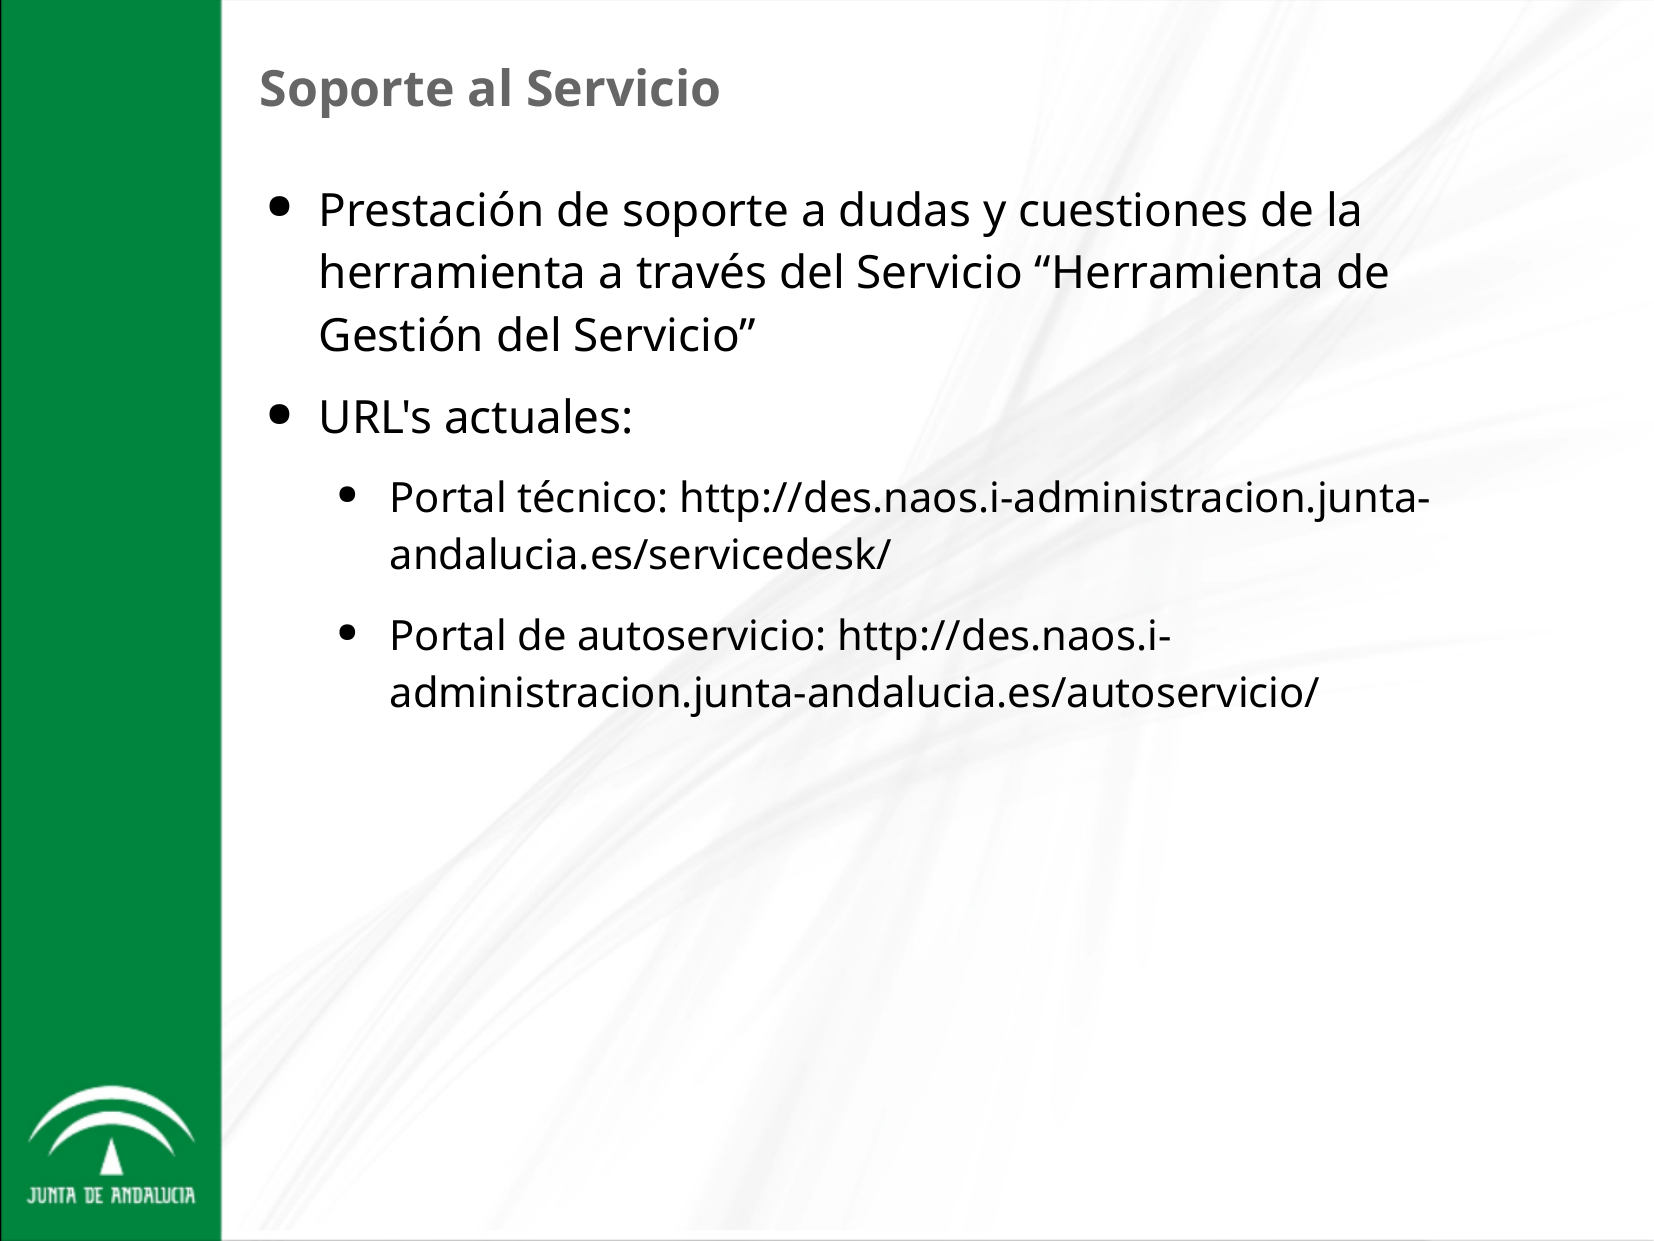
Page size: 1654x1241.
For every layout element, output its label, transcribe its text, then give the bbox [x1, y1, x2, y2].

picture [0, 0, 1654, 1241]
list Prestación de soporte a dudas y cuestiones de la herramienta a través del Servicio “Herramienta de Gestión del Servicio” URL's actuales: Portal técnico: http://des.naos.i-administracion.junta-andalucia.es/servicedesk/ Portal de autoservicio: http://des.naos.i-administracion.junta-andalucia.es/autoservicio/ [248, 177, 1565, 1123]
title Soporte al Servicio [259, 37, 1577, 136]
